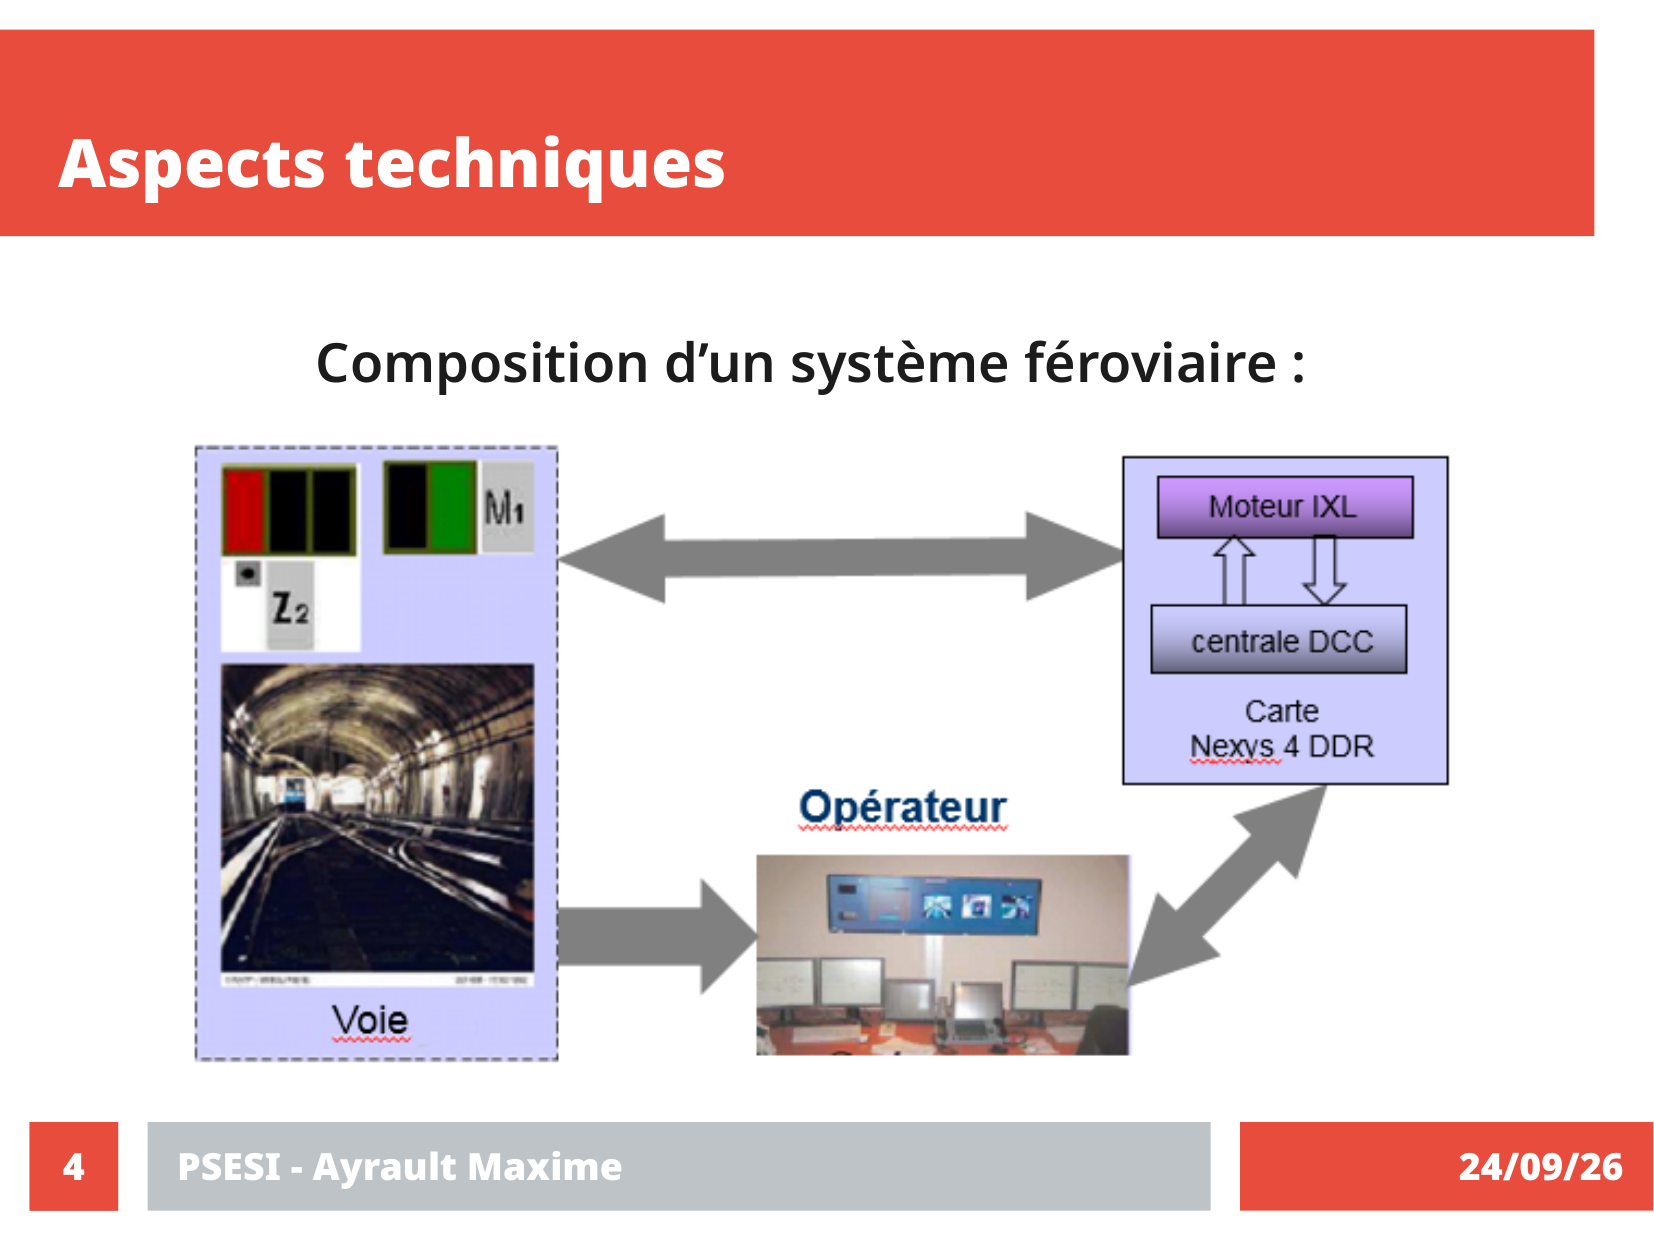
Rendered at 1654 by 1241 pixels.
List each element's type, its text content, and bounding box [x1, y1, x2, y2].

picture [165, 400, 1469, 1093]
list Composition d’un système féroviaire : [59, 324, 1565, 1093]
title Aspects techniques [59, 59, 1595, 207]
